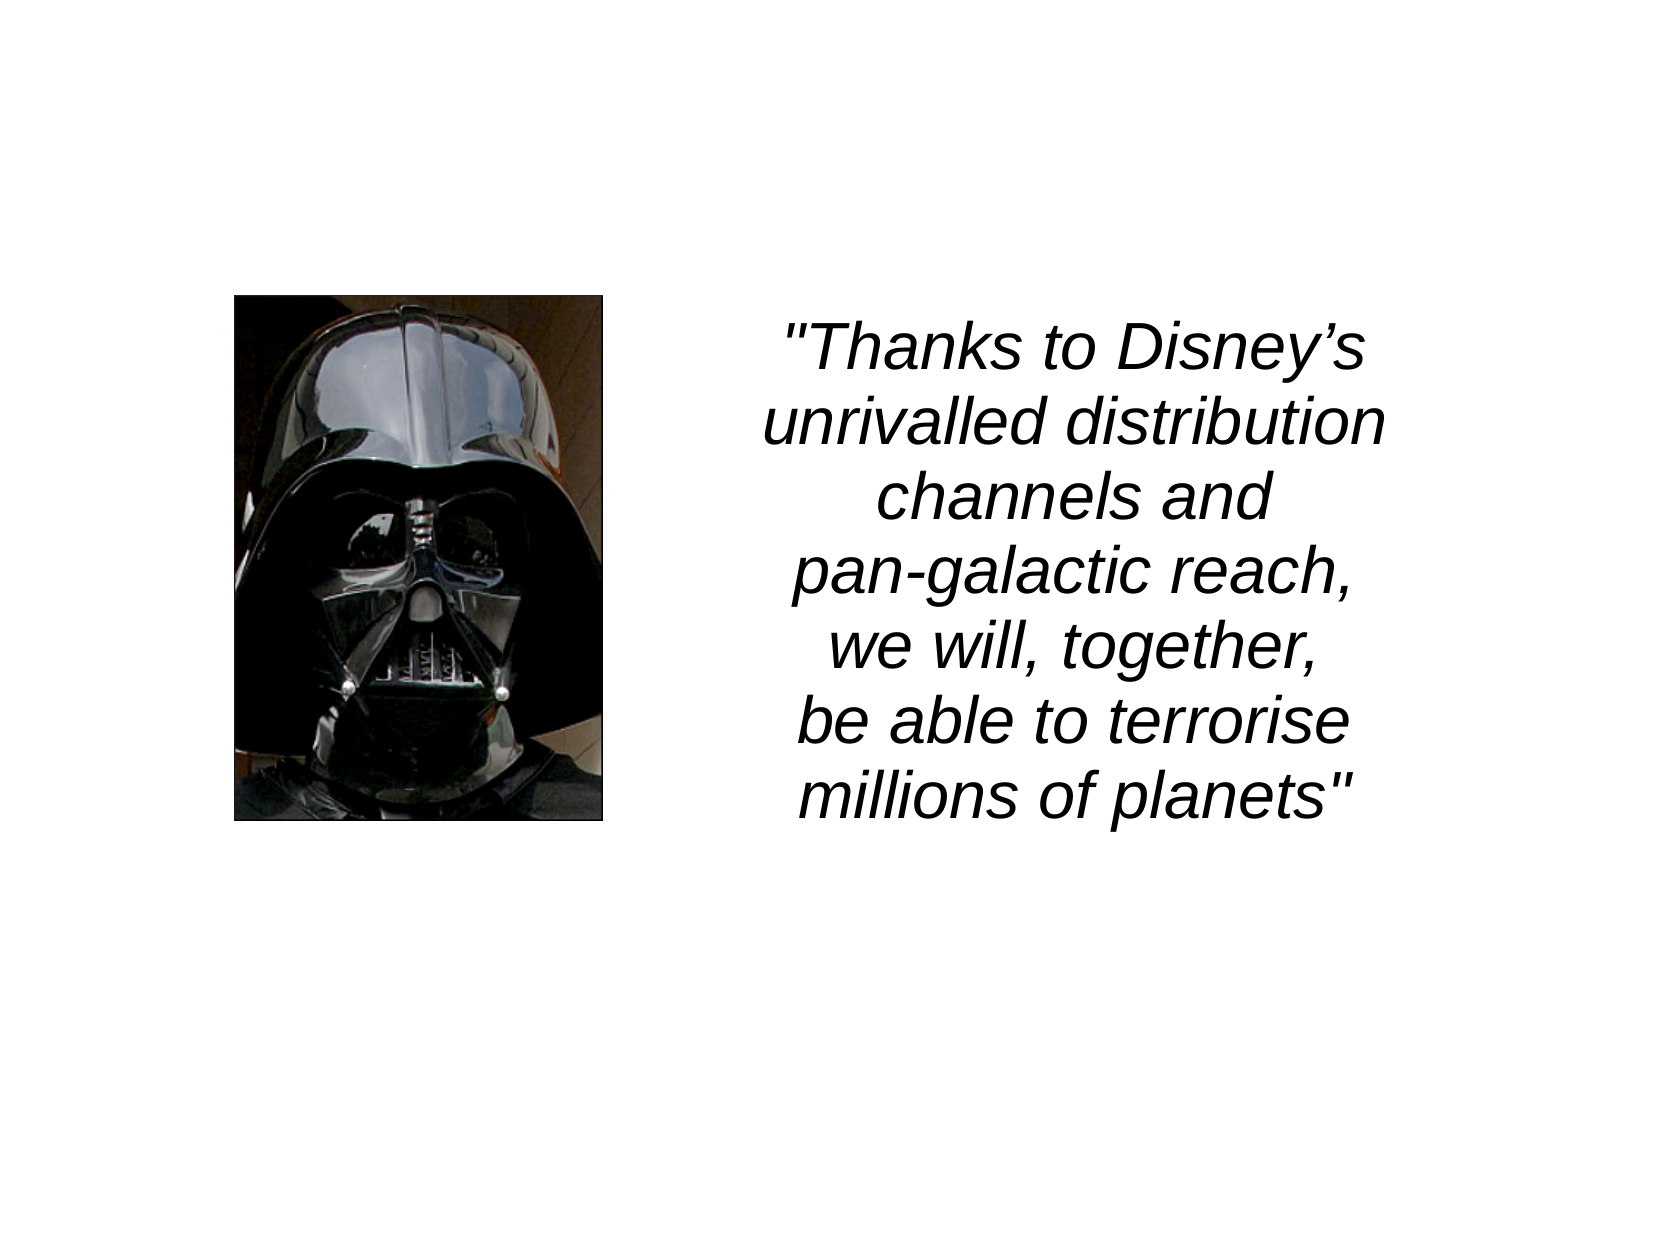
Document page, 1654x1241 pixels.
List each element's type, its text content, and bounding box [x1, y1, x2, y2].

text_box "Thanks to Disney’s unrivalled distribution channels and pan-galactic reach, we will, together, be able to terrorise millions of planets" [720, 309, 1430, 991]
picture [234, 295, 603, 821]
